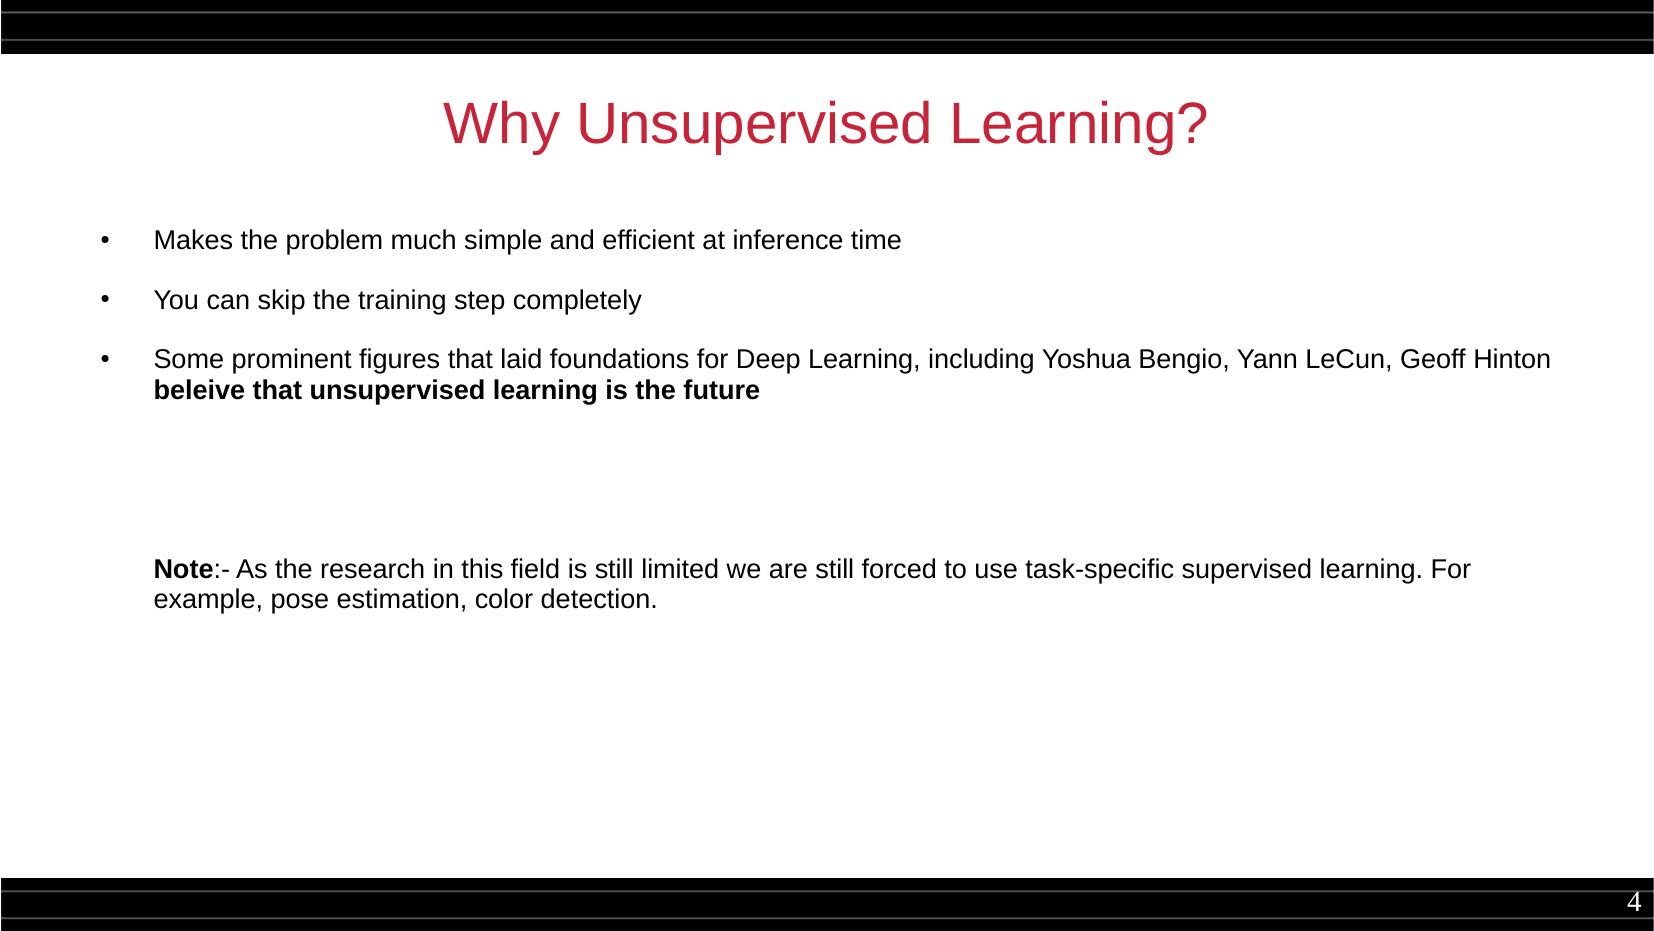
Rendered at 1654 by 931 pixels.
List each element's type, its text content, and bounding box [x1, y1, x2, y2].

picture [1, 878, 1654, 931]
list Makes the problem much simple and efficient at inference time You can skip the training step completely Some prominent figures that laid foundations for Deep Learning, including Yoshua Bengio, Yann LeCun, Geoff Hinton beleive that unsupervised learning is the future Note:- As the research in this field is still limited we are still forced to use task-specific supervised learning. For example, pose estimation, color detection. [82, 165, 1571, 875]
picture [1, 0, 1654, 54]
title Why Unsupervised Learning? [82, 69, 1571, 165]
